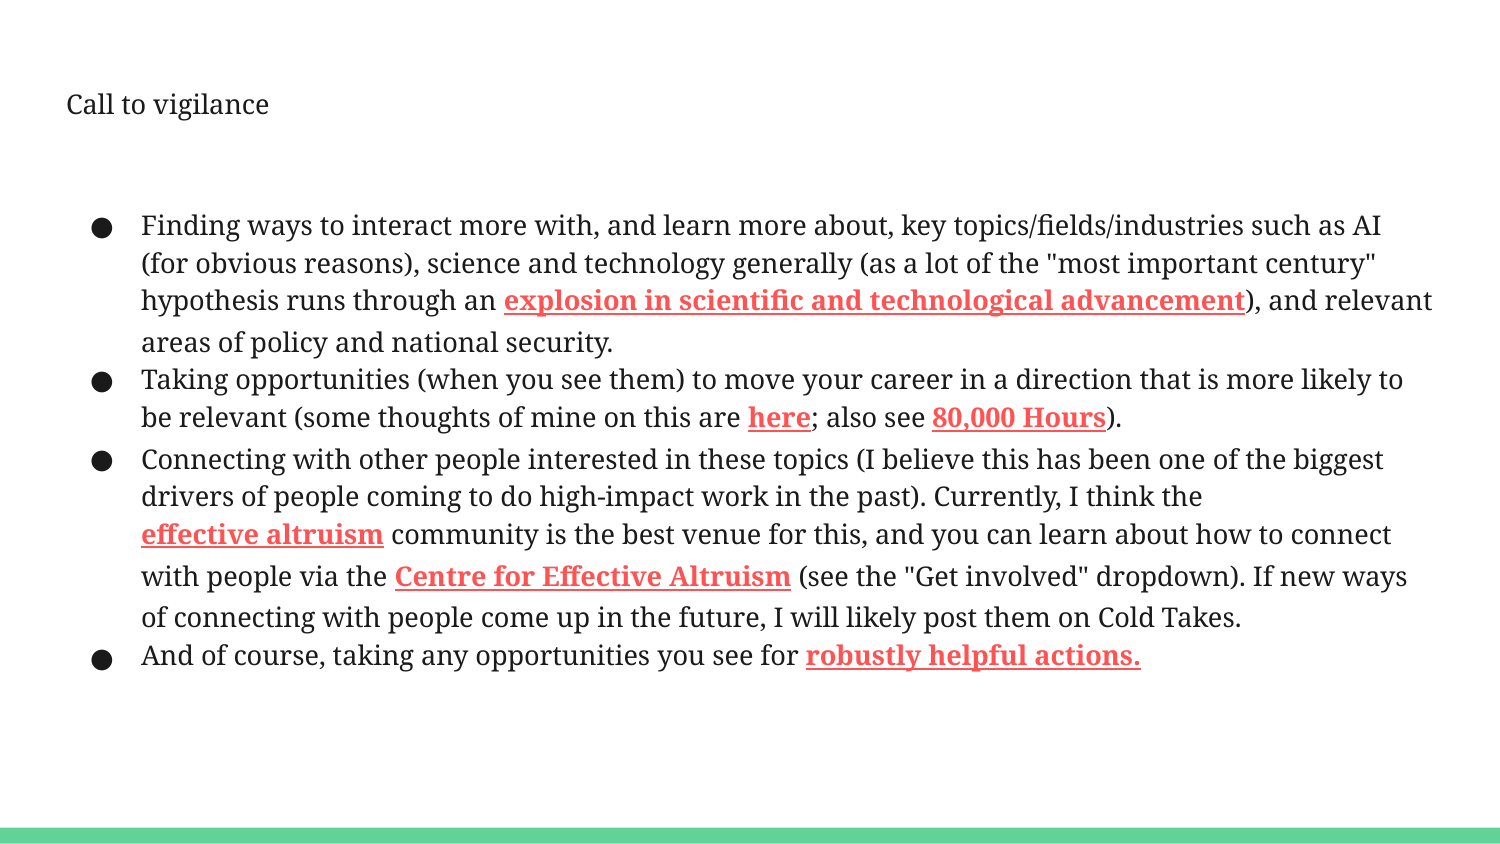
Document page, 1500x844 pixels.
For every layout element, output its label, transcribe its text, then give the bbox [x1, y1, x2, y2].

list Finding ways to interact more with, and learn more about, key topics/fields/industries such as AI (for obvious reasons), science and technology generally (as a lot of the "most important century" hypothesis runs through an explosion in scientific and technological advancement), and relevant areas of policy and national security. Taking opportunities (when you see them) to move your career in a direction that is more likely to be relevant (some thoughts of mine on this are here; also see 80,000 Hours). Connecting with other people interested in these topics (I believe this has been one of the biggest drivers of people coming to do high-impact work in the past). Currently, I think the effective altruism community is the best venue for this, and you can learn about how to connect with people via the Centre for Effective Altruism (see the "Get involved" dropdown). If new ways of connecting with people come up in the future, I will likely post them on Cold Takes. And of course, taking any opportunities you see for robustly helpful actions. [51, 189, 1449, 750]
title Call to vigilance [51, 72, 1449, 167]
